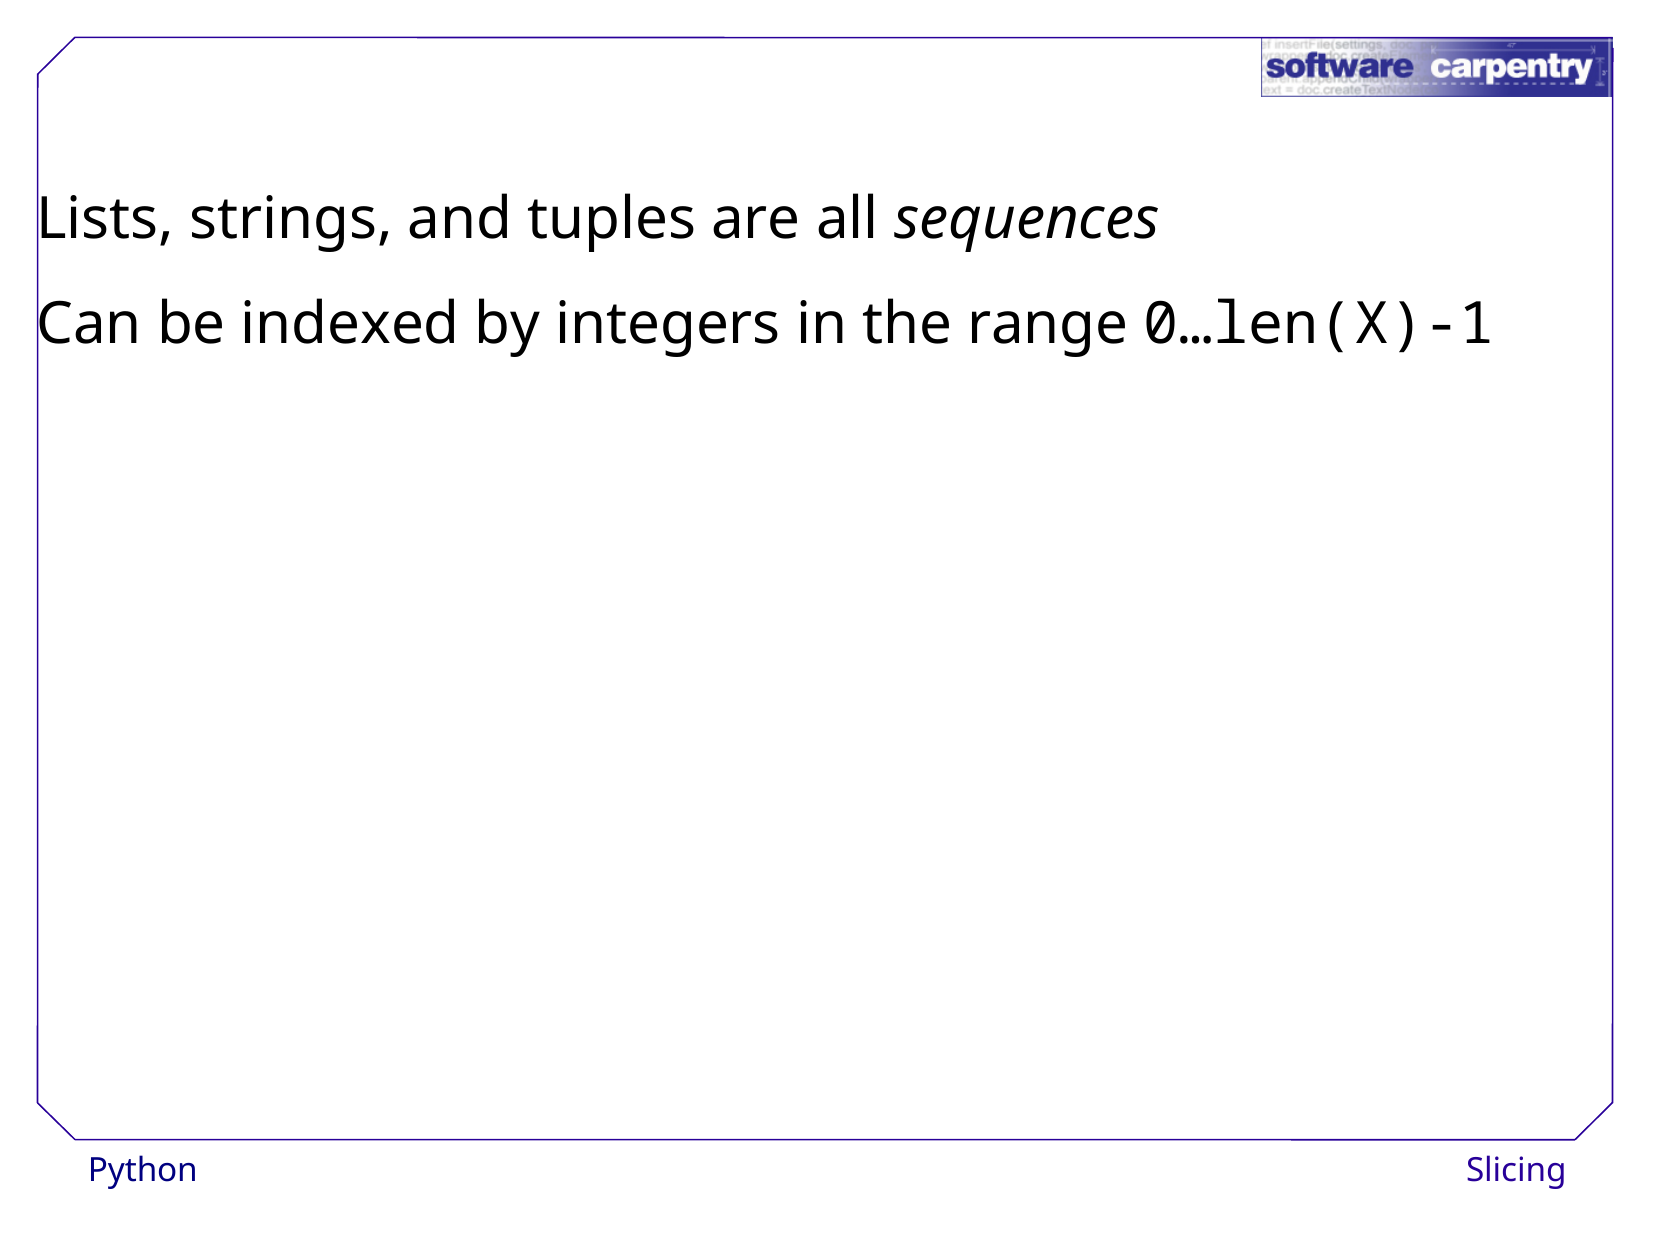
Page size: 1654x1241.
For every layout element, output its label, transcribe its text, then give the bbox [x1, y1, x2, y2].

picture [1261, 39, 1613, 97]
text_box Lists, strings, and tuples are all sequences Can be indexed by integers in the range 0…len(X)-1 [21, 137, 1654, 364]
